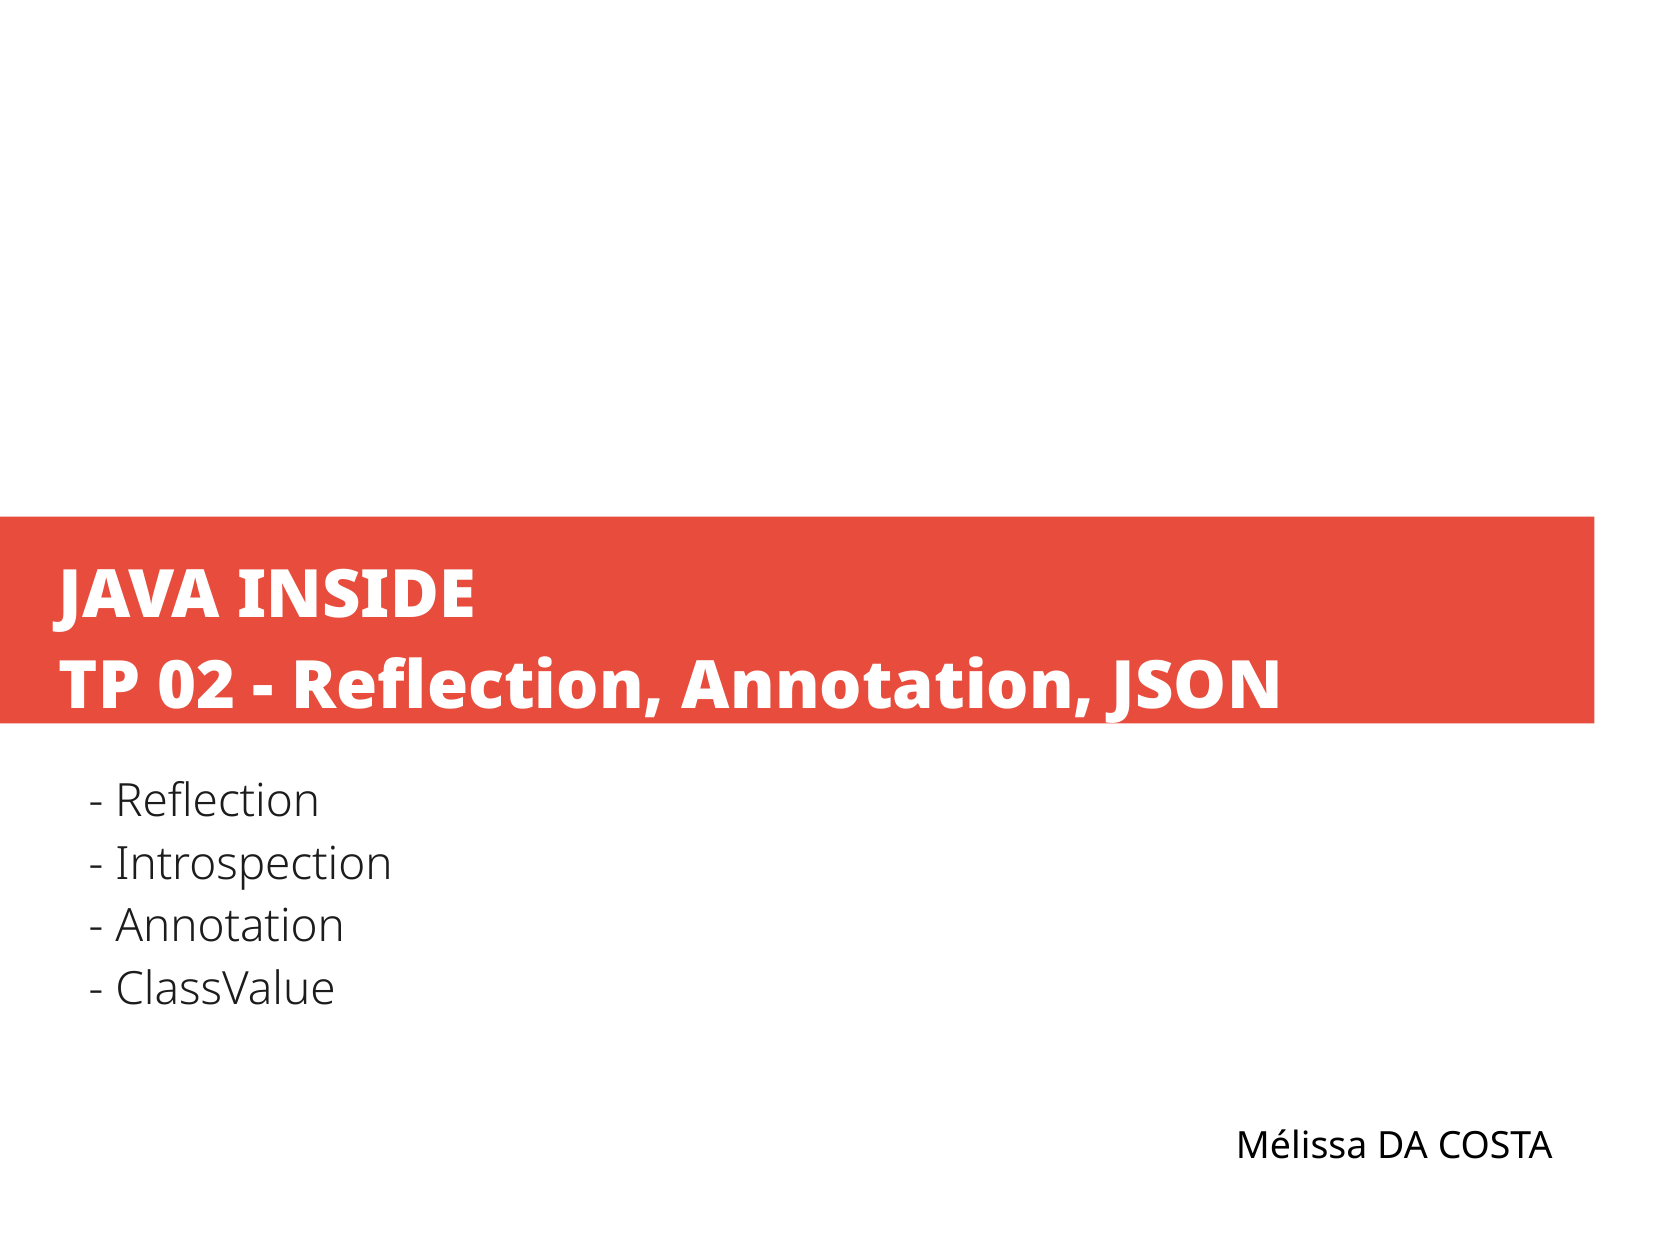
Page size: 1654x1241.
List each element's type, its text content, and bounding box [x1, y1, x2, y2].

text_box Mélissa DA COSTA [1211, 1111, 1595, 1182]
subtitle - Reflection - Introspection - Annotation - ClassValue [88, 767, 1595, 1182]
title JAVA INSIDE TP 02 - Reflection, Annotation, JSON [59, 546, 1595, 694]
